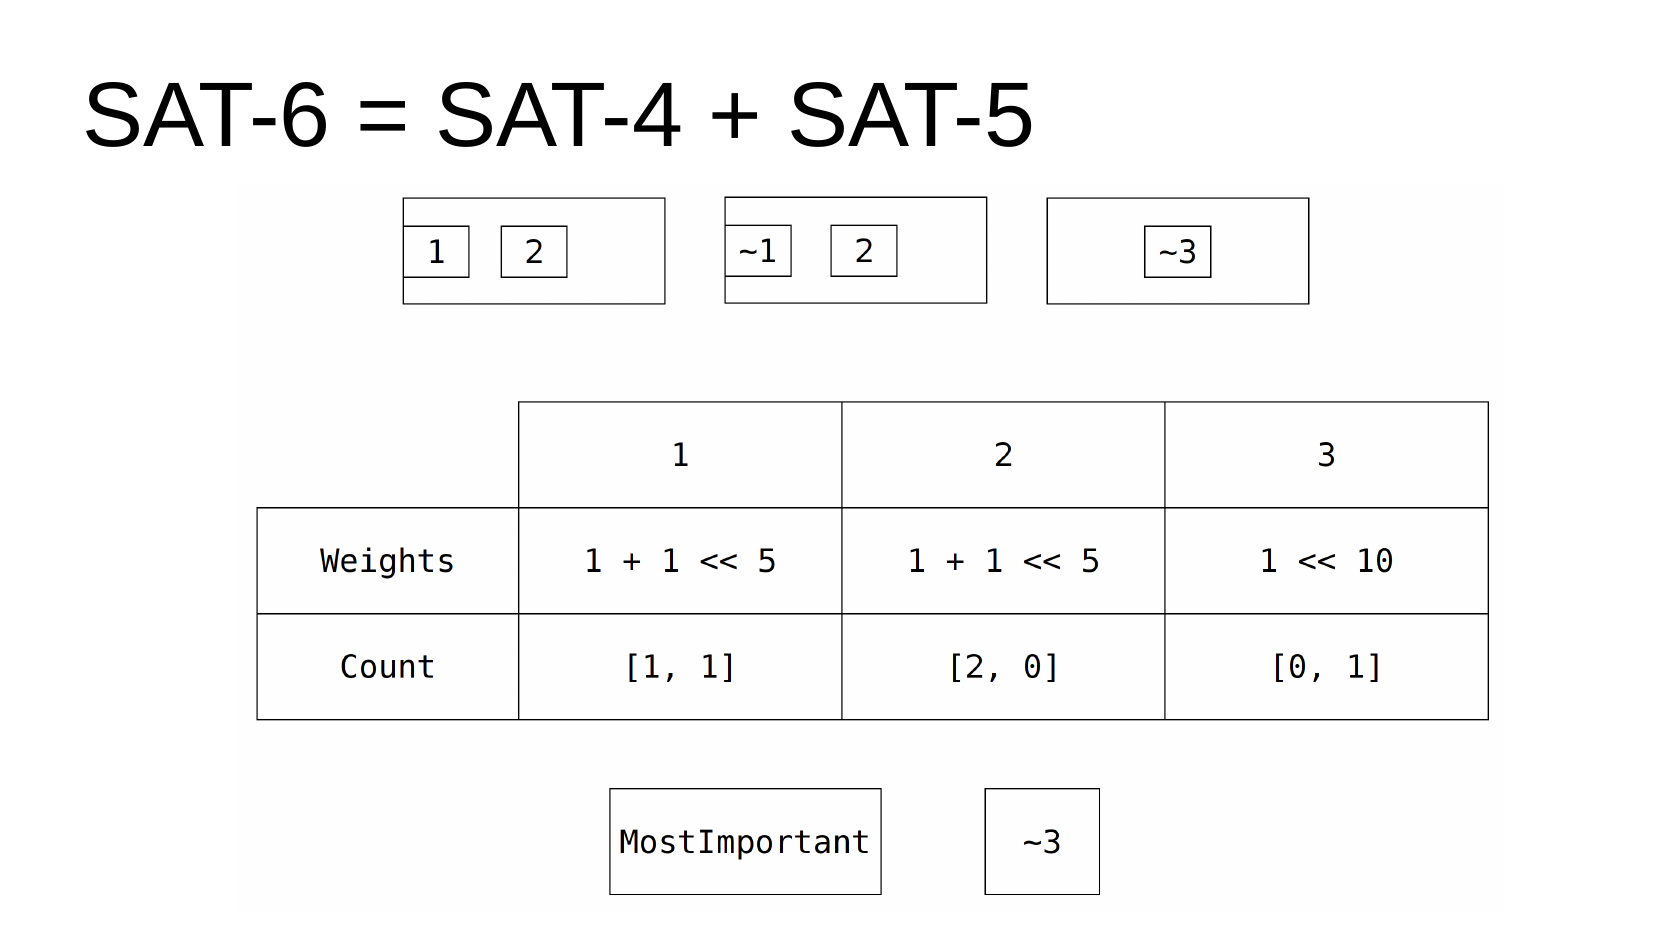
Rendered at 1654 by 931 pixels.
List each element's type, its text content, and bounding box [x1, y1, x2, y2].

title SAT-6 = SAT-4 + SAT-5 [82, 37, 1571, 193]
picture [236, 177, 1506, 914]
